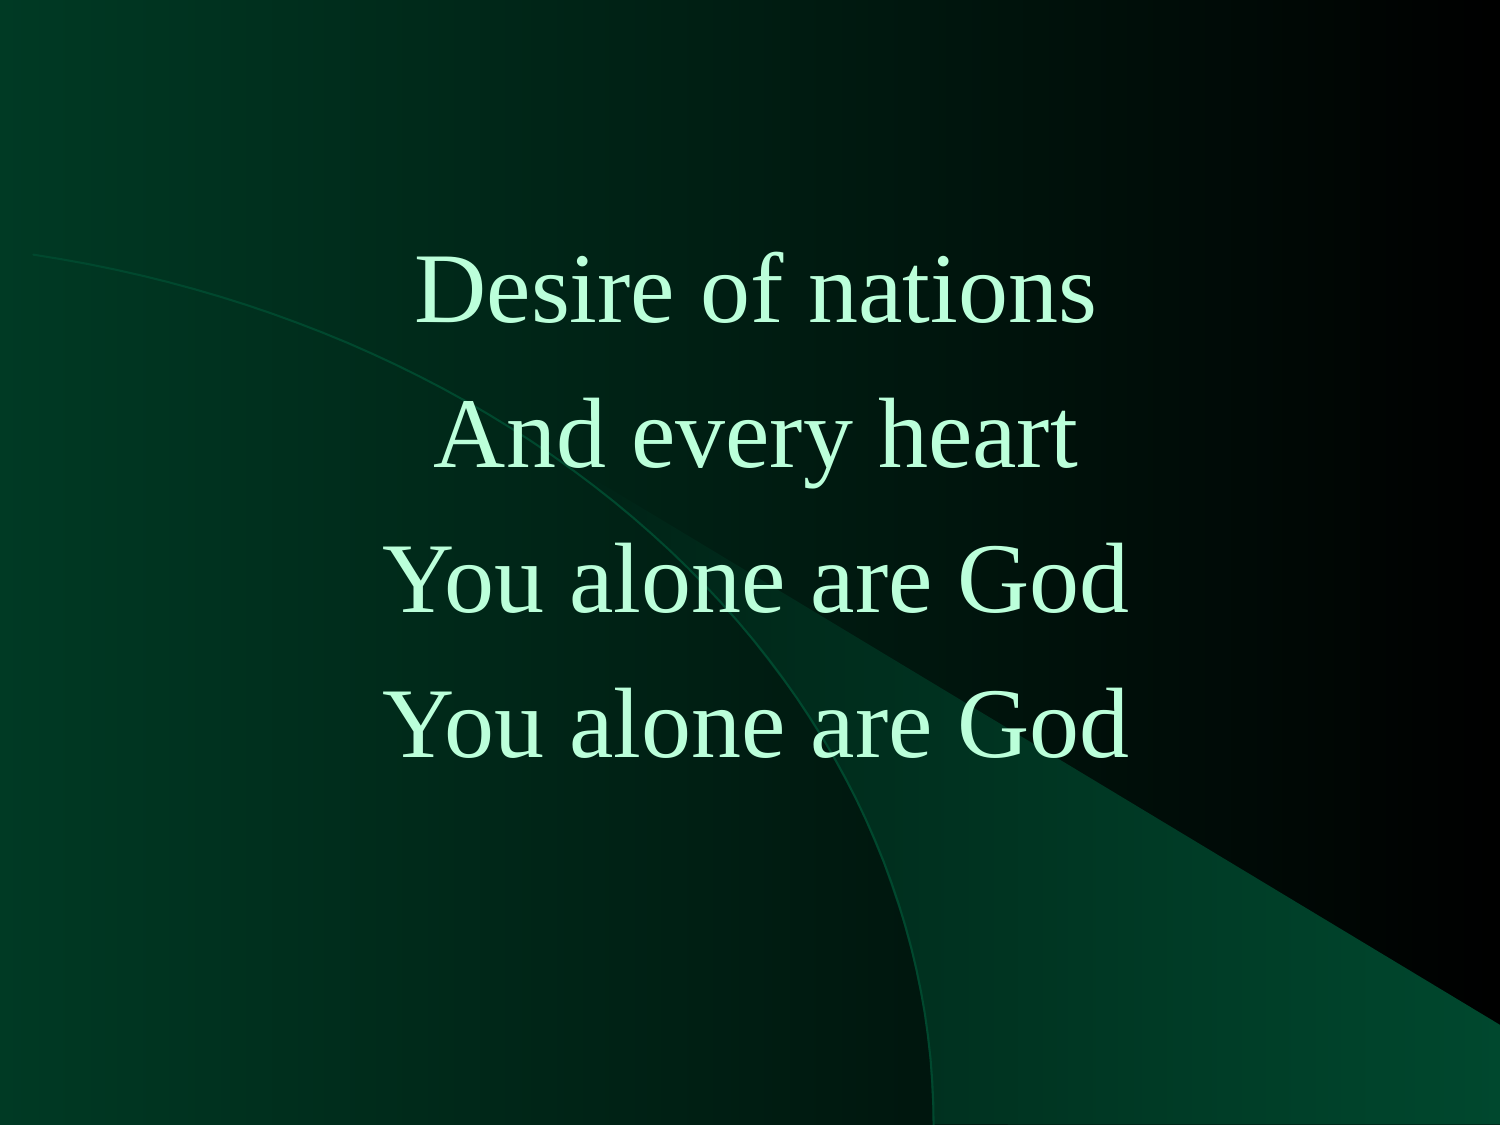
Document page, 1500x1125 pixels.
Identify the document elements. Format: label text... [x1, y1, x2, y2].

subtitle Desire of nations And every heart You alone are God You alone are God [112, 149, 1401, 850]
